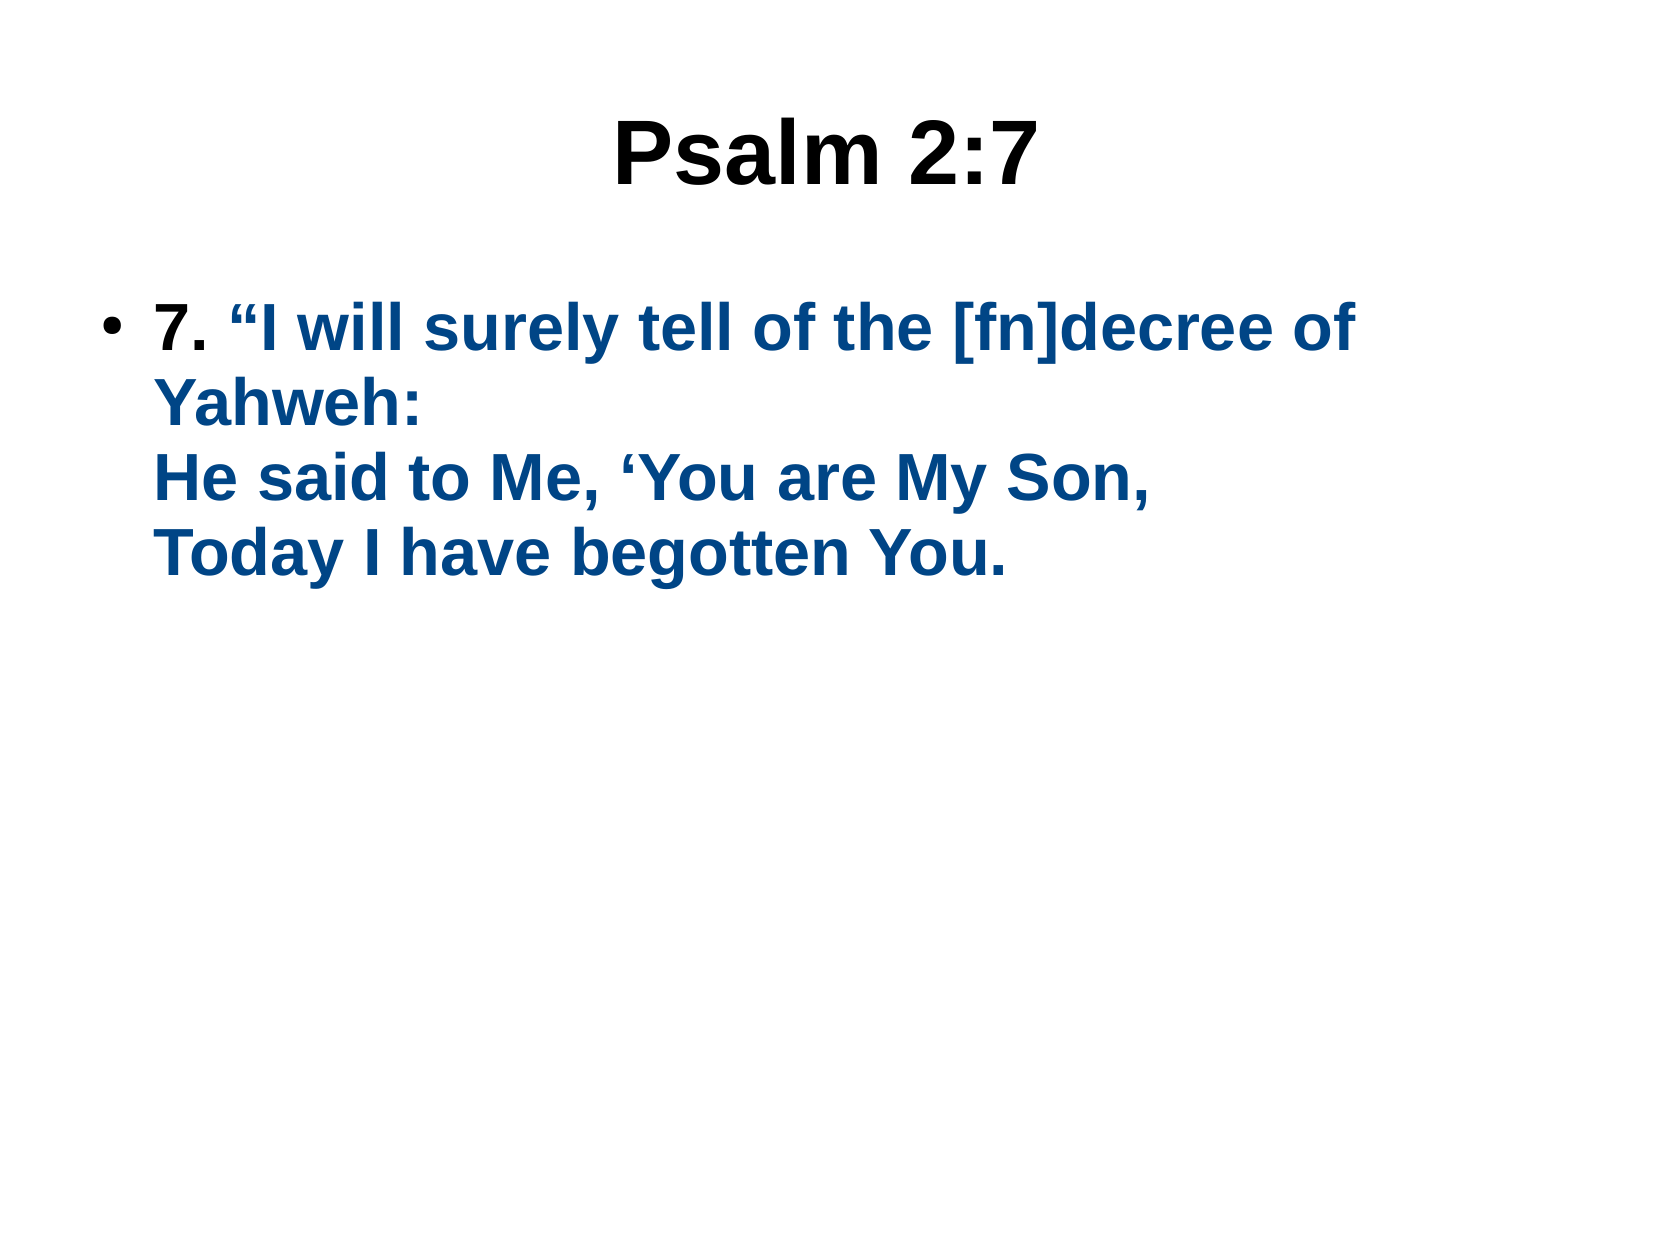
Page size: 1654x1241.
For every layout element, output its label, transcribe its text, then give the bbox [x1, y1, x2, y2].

title Psalm 2:7 [82, 49, 1571, 257]
list 7. “I will surely tell of the [fn]decree of Yahweh: He said to Me, ‘You are My Son, Today I have begotten You. [82, 290, 1571, 1109]
